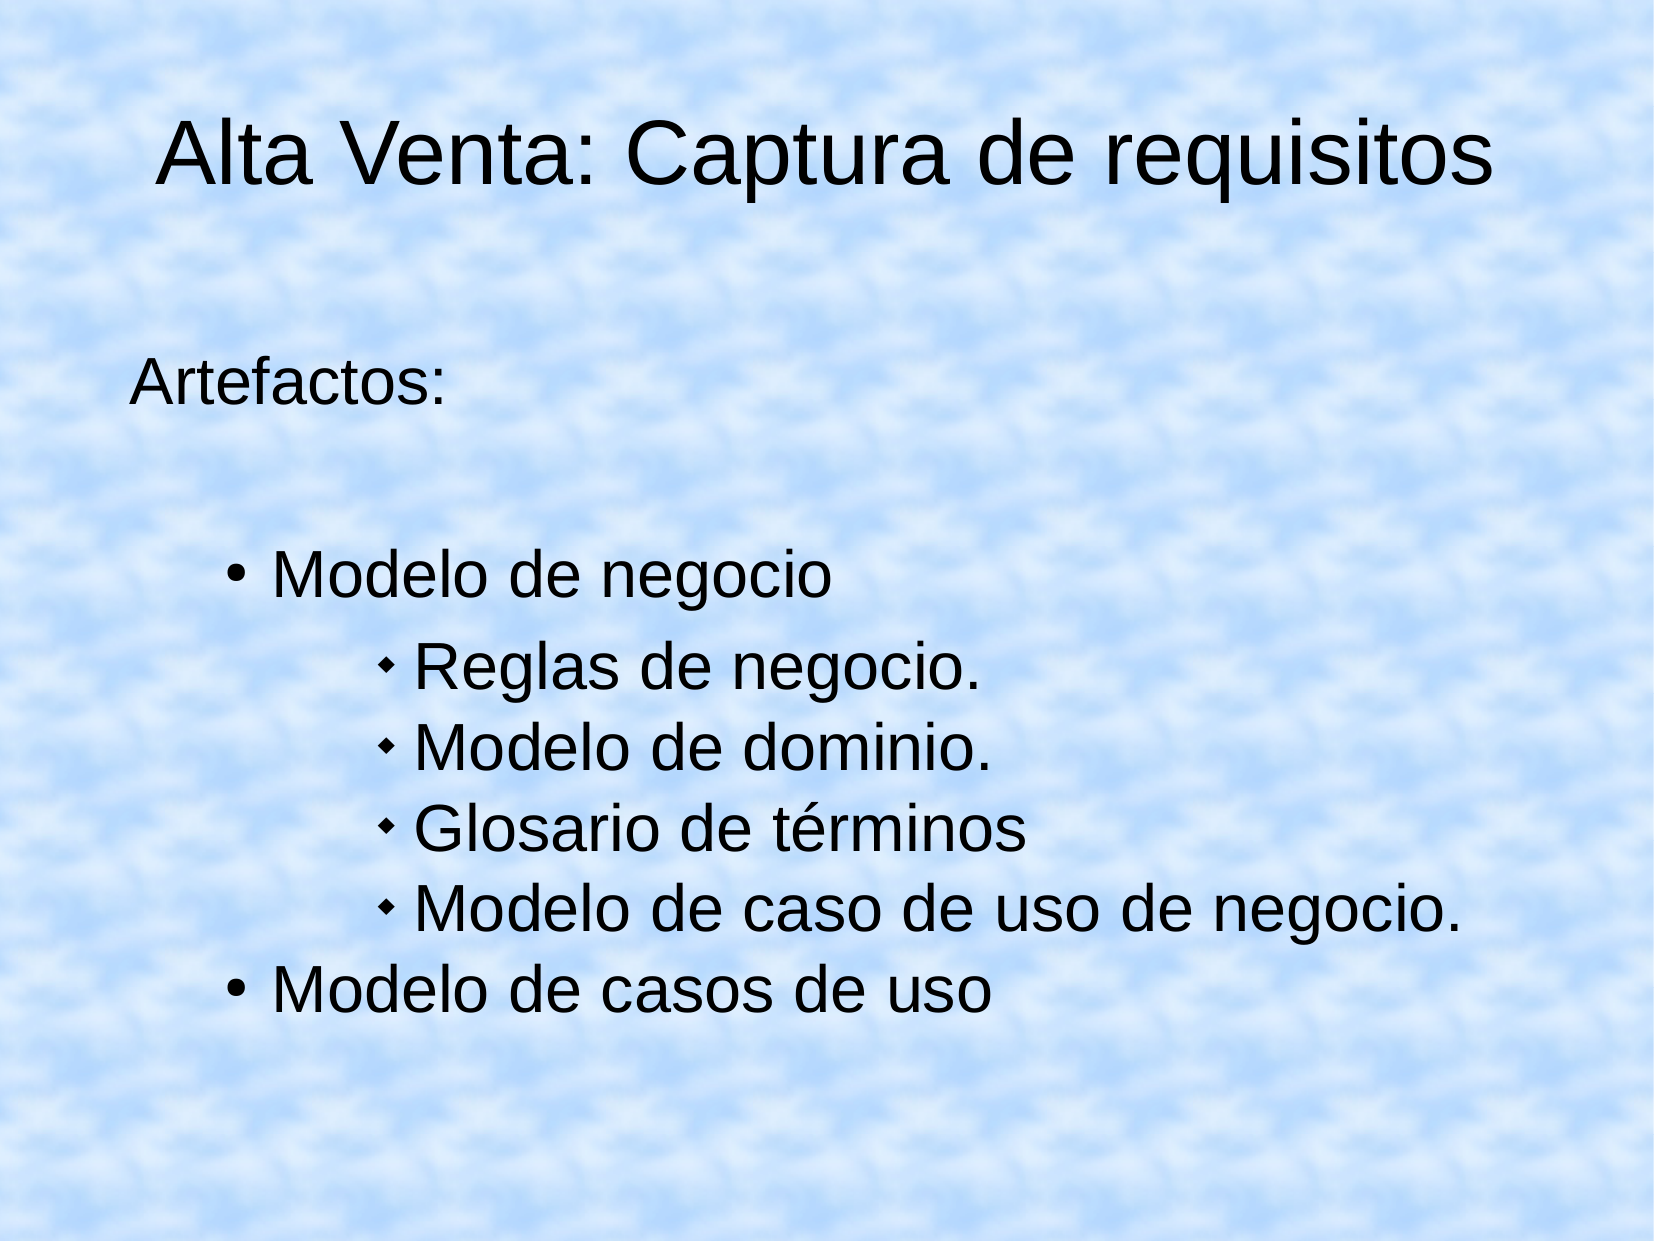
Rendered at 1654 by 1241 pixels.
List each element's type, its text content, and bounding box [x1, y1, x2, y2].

picture [0, 0, 1654, 1241]
title Alta Venta: Captura de requisitos [82, 49, 1571, 257]
list Artefactos: Modelo de negocio Reglas de negocio. Modelo de dominio. Glosario de términos Modelo de caso de uso de negocio. Modelo de casos de uso [59, 343, 1548, 1063]
